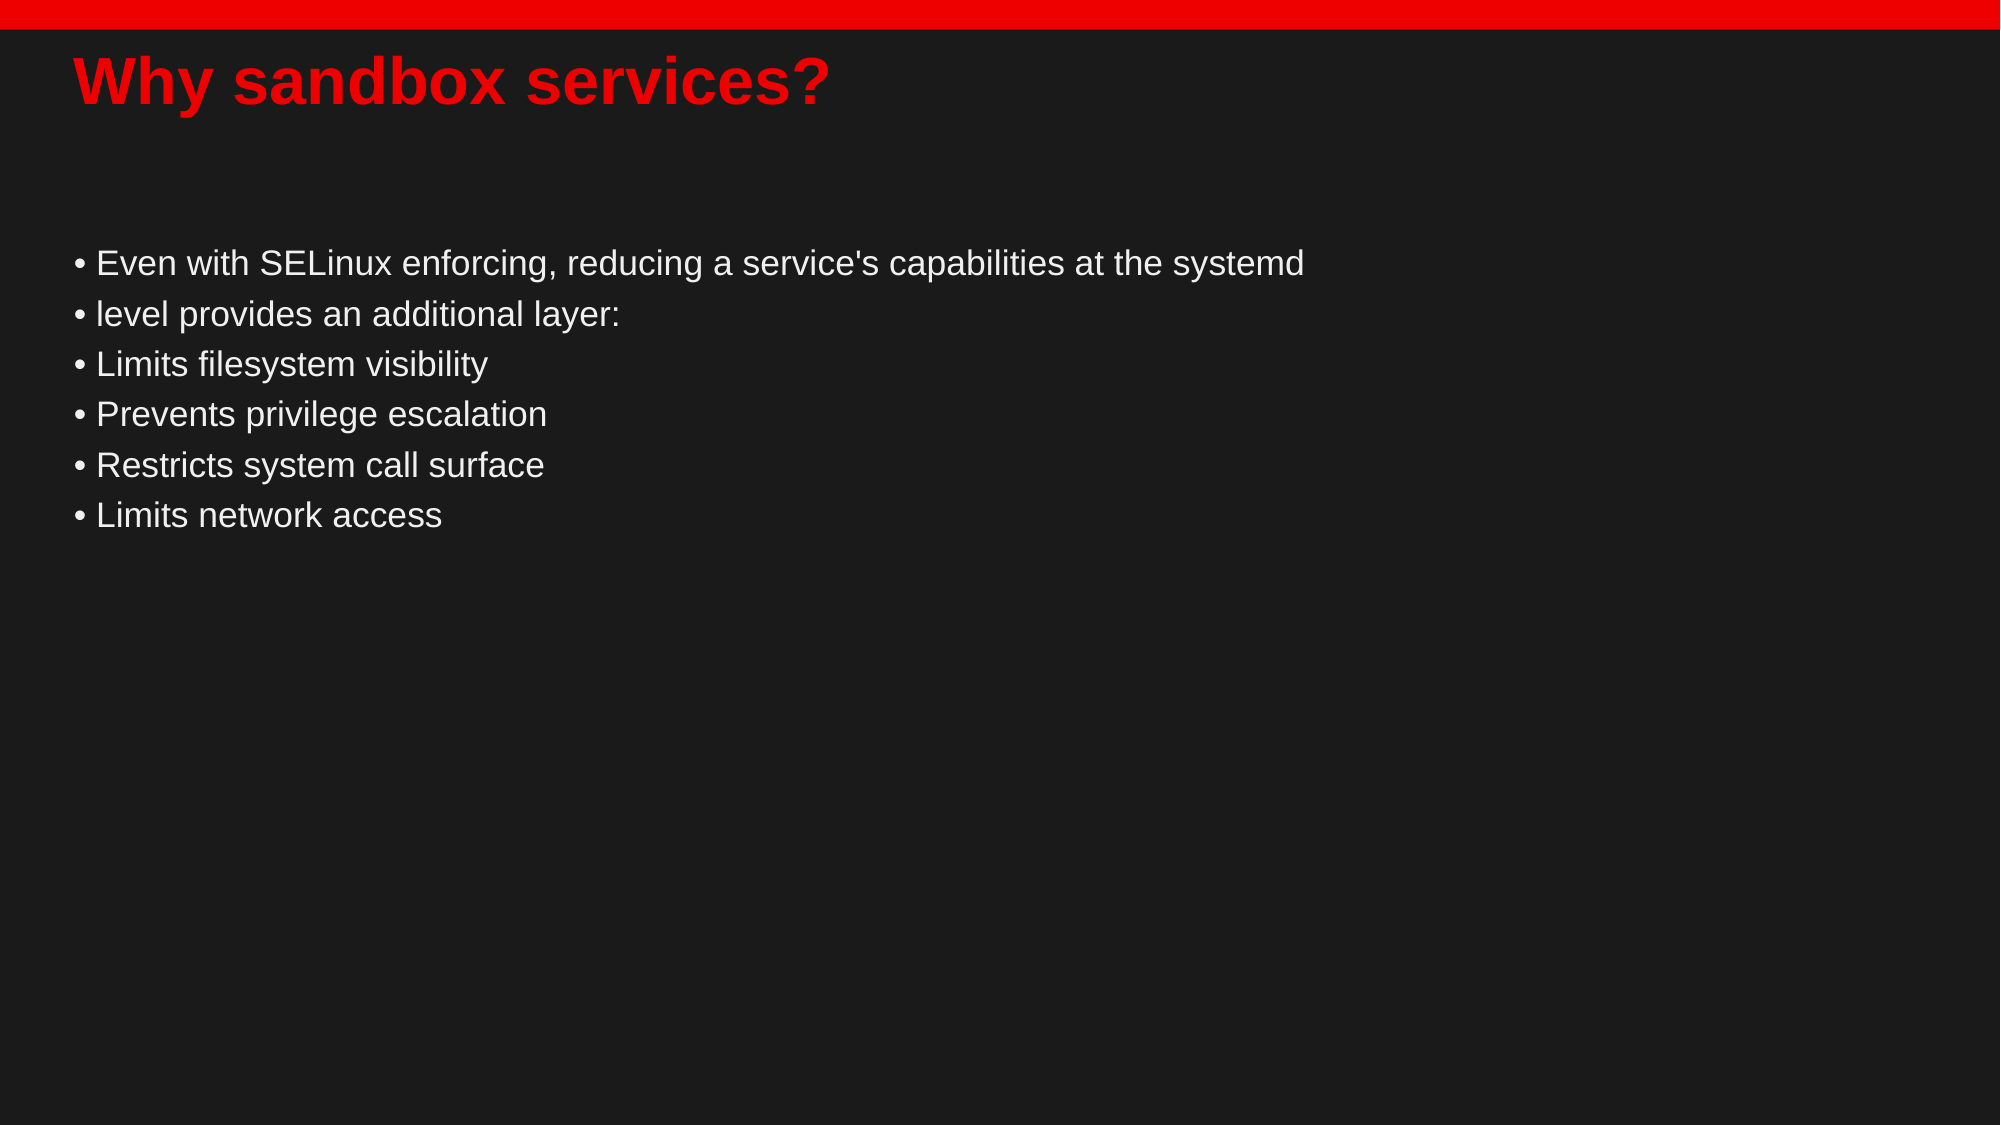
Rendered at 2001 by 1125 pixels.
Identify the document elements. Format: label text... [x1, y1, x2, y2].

text_box • Even with SELinux enforcing, reducing a service's capabilities at the systemd • level provides an additional layer: • Limits filesystem visibility • Prevents privilege escalation • Restricts system call surface • Limits network access [59, 236, 1942, 1037]
text_box [0, 0, 2001, 30]
text_box Why sandbox services? [59, 36, 1942, 208]
